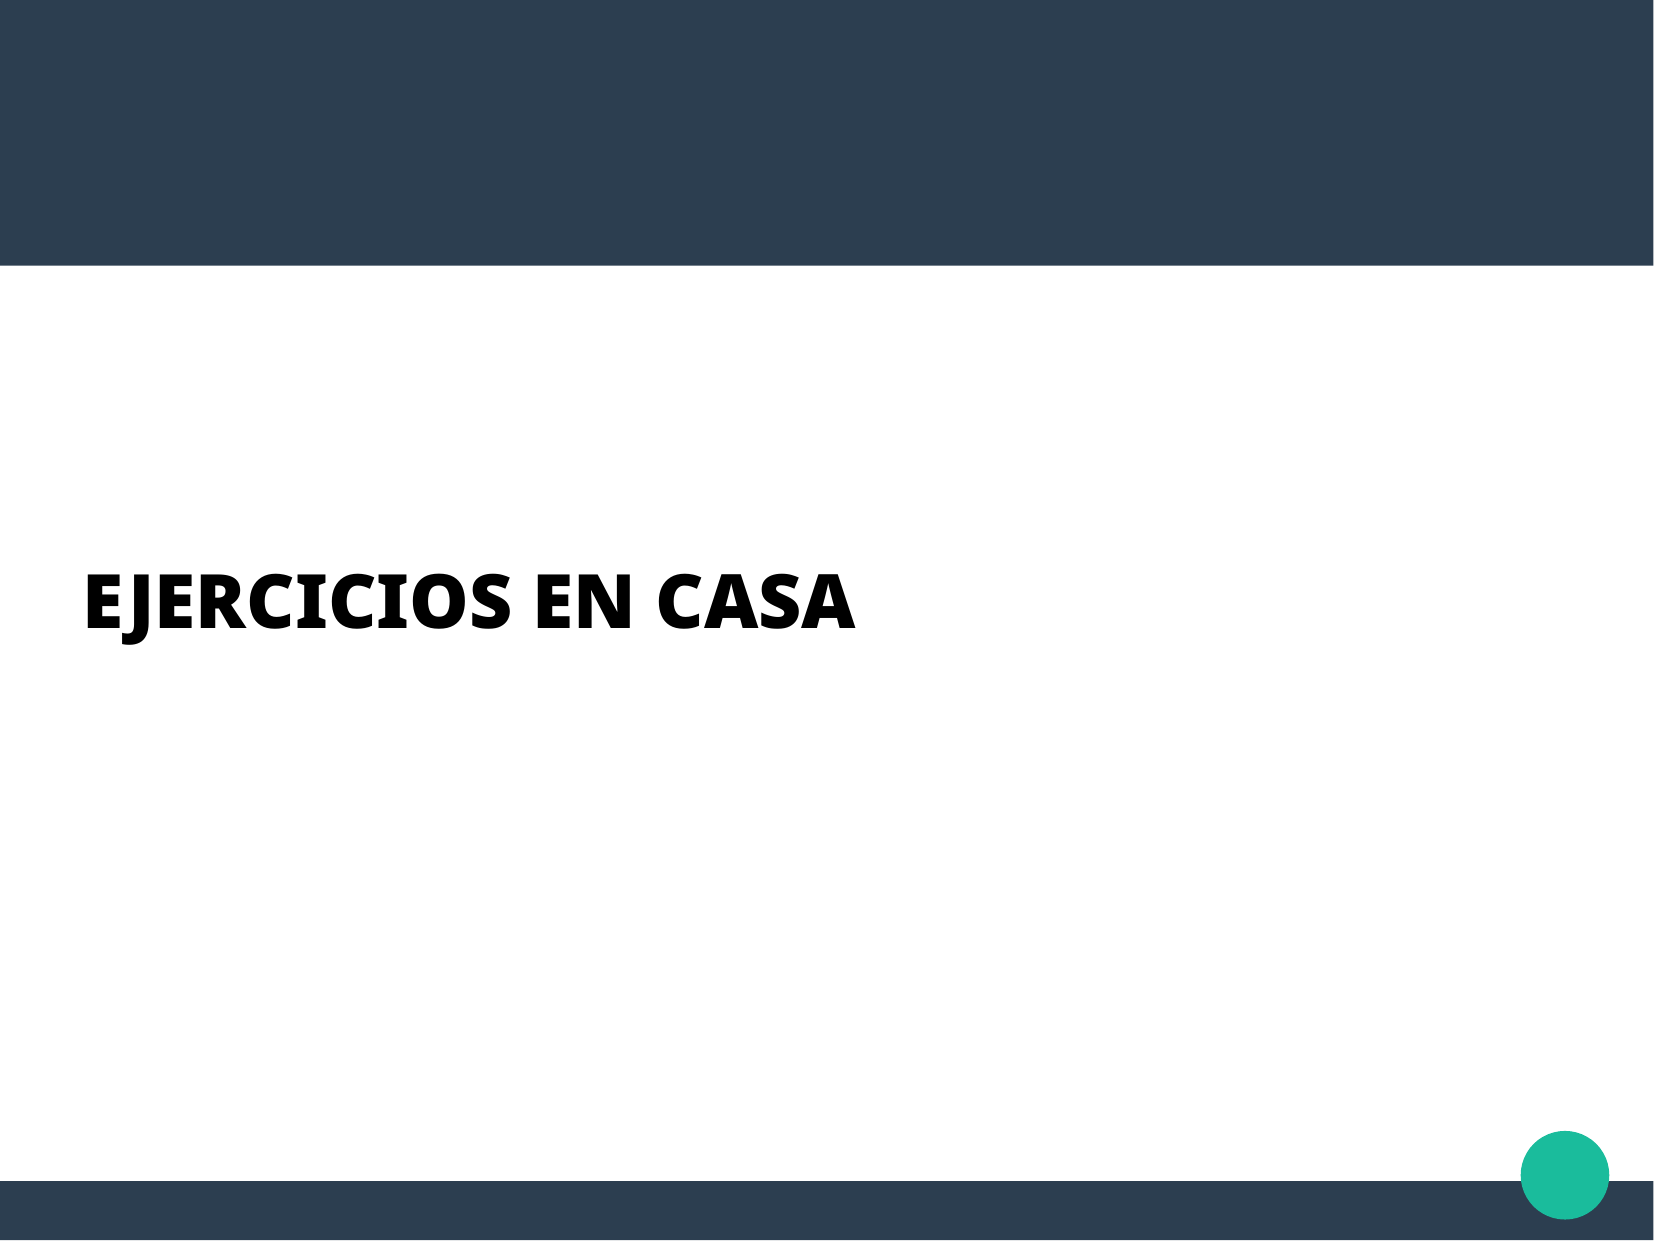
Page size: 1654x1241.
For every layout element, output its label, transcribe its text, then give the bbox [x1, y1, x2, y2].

title EJERCICIOS EN CASA [82, 496, 1571, 704]
